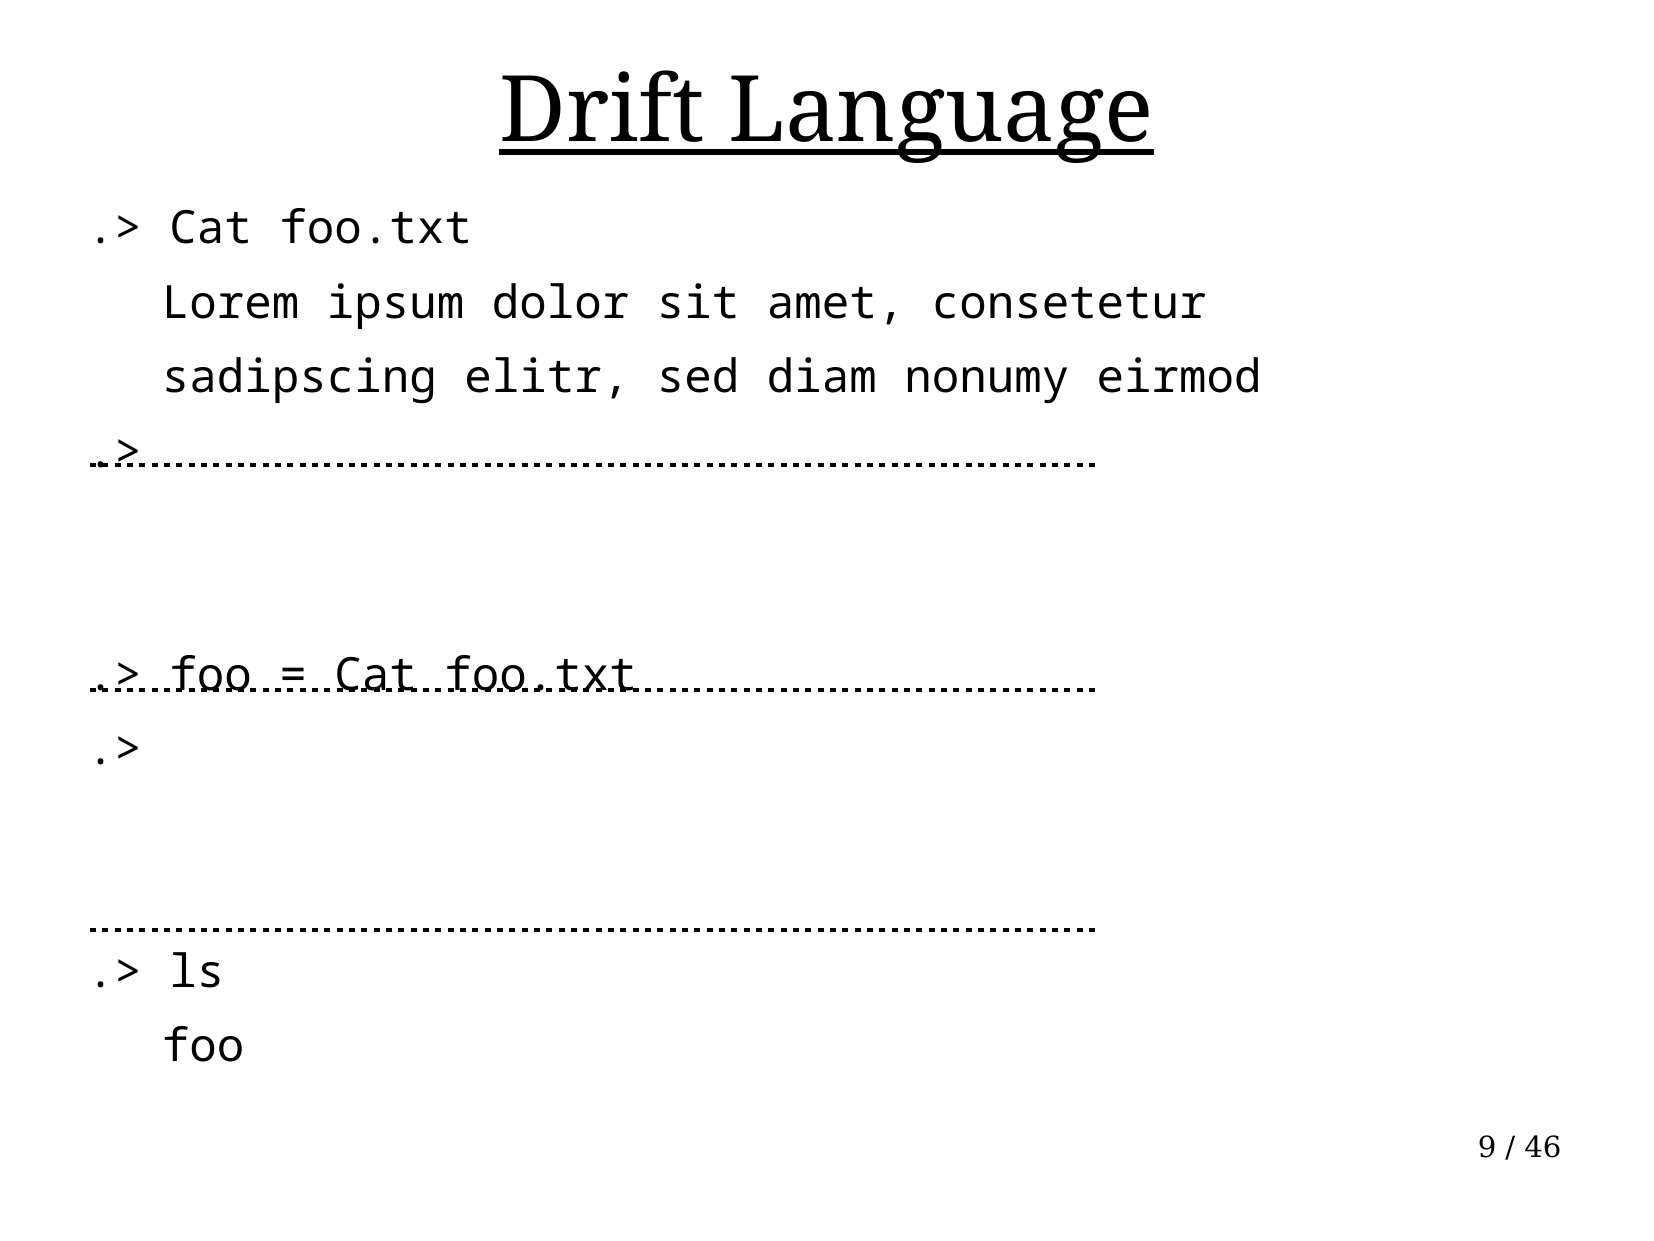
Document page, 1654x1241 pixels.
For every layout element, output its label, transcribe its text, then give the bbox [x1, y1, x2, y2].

subtitle .> Cat foo.txt Lorem ipsum dolor sit amet, consetetur sadipscing elitr, sed diam nonumy eirmod .> .> foo = Cat foo.txt .> .> ls foo .> $foo Lorem ipsum dolor sit amet, consetetur sadipscing elitr, sed diam nonumy eirmod … [86, 195, 1576, 1241]
title Drift Language [82, 2, 1571, 211]
